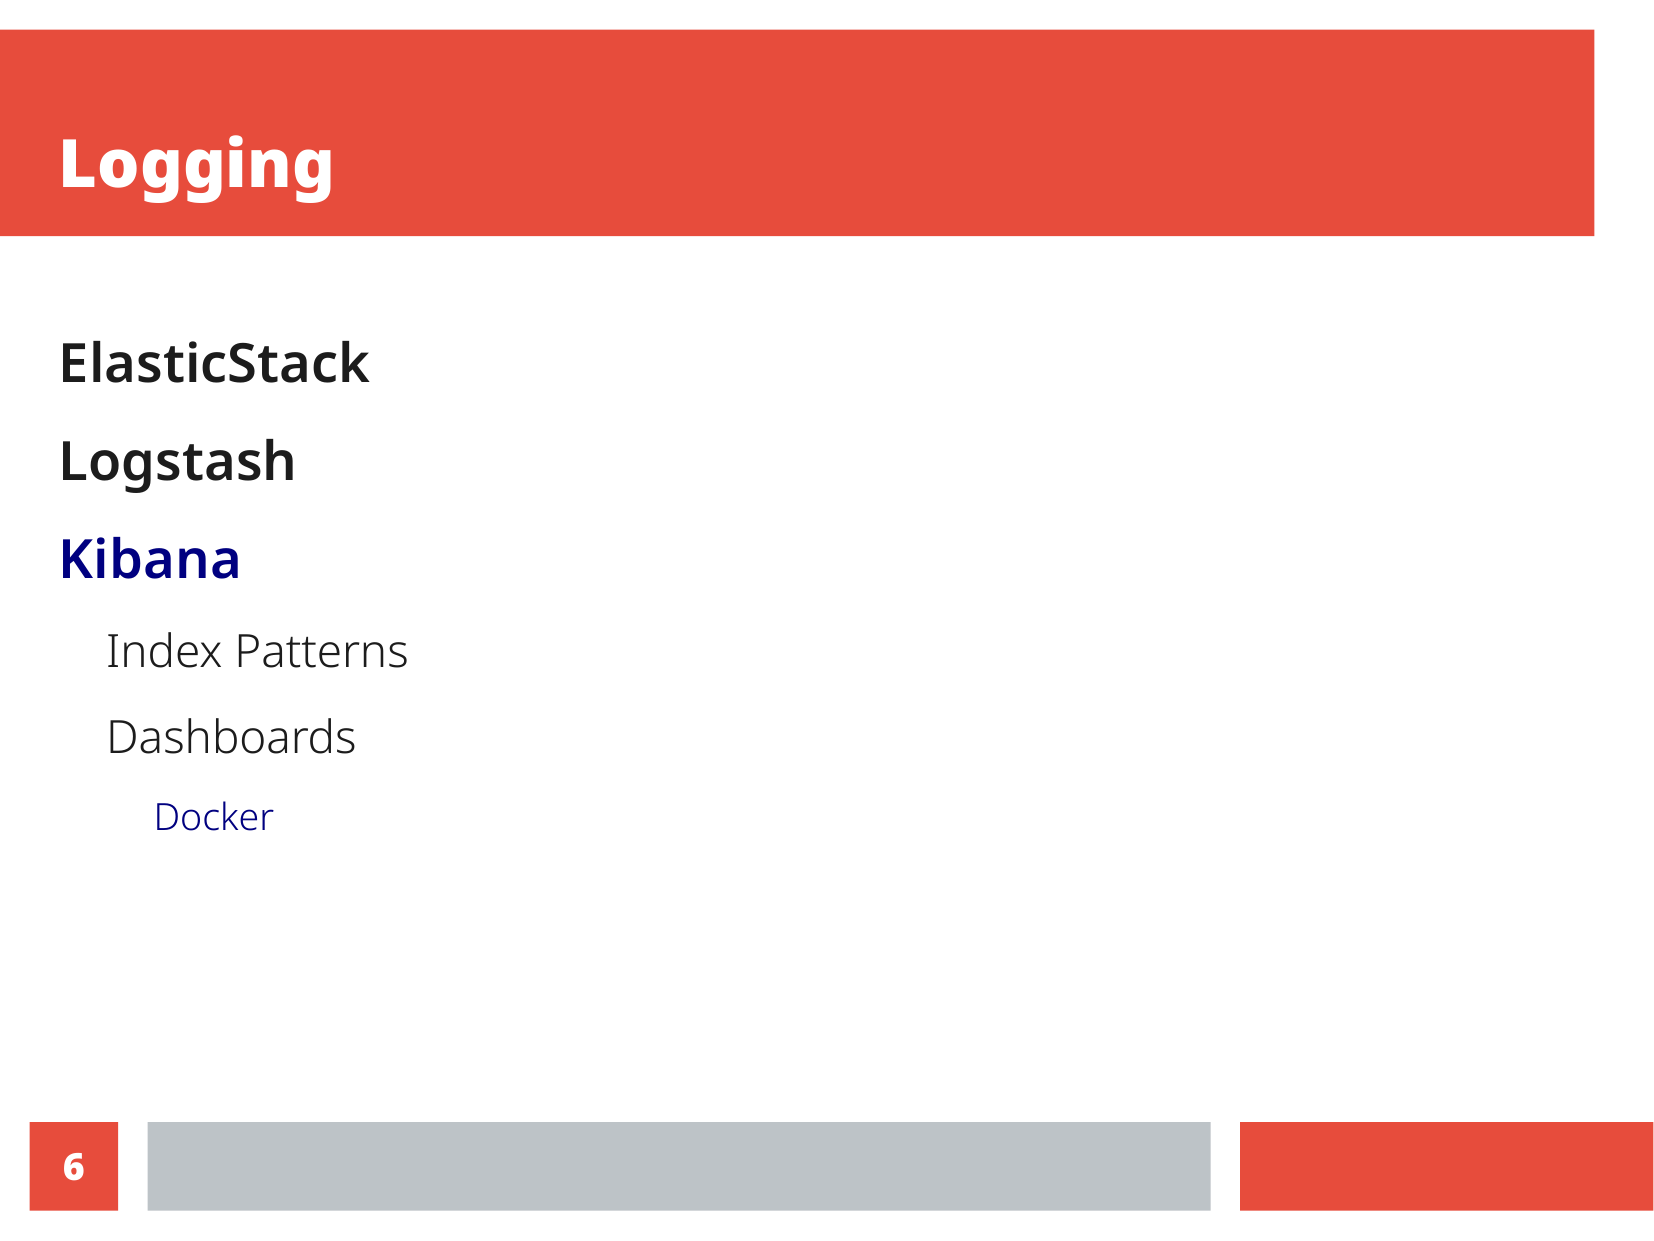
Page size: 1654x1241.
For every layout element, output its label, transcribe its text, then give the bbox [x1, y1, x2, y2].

list ElasticStack Logstash Kibana Index Patterns Dashboards Docker [59, 324, 1565, 1093]
title Logging [59, 59, 1595, 207]
